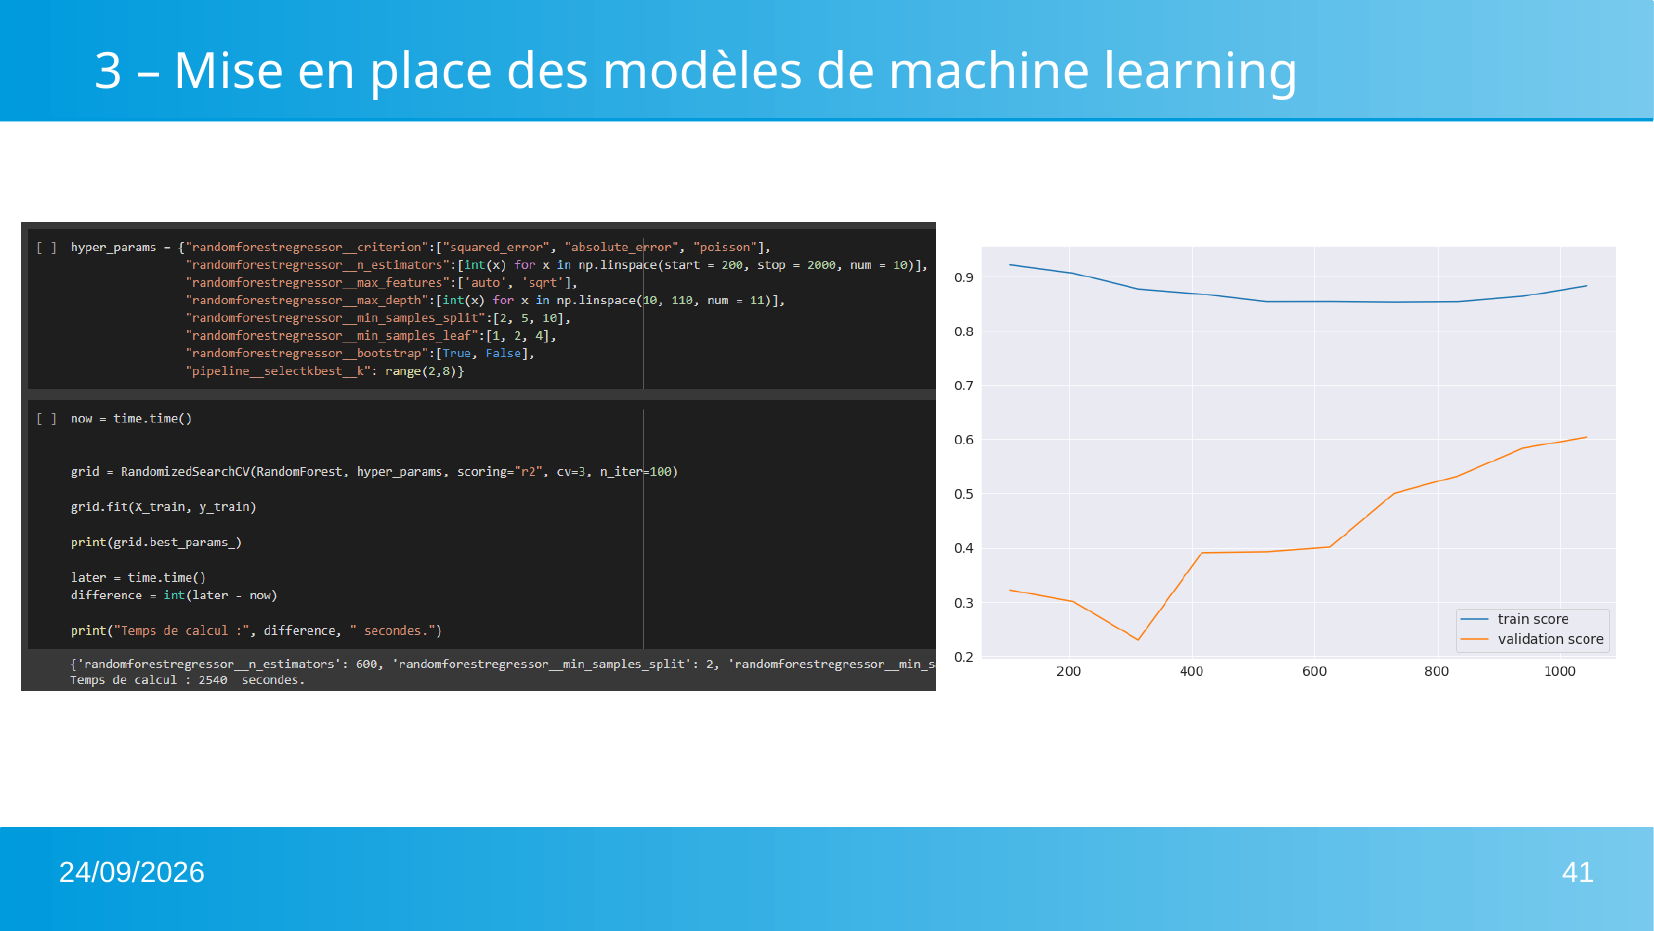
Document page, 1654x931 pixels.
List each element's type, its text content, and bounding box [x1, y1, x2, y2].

picture [21, 222, 936, 691]
picture [946, 239, 1622, 685]
title 3 – Mise en place des modèles de machine learning [59, 29, 1595, 108]
